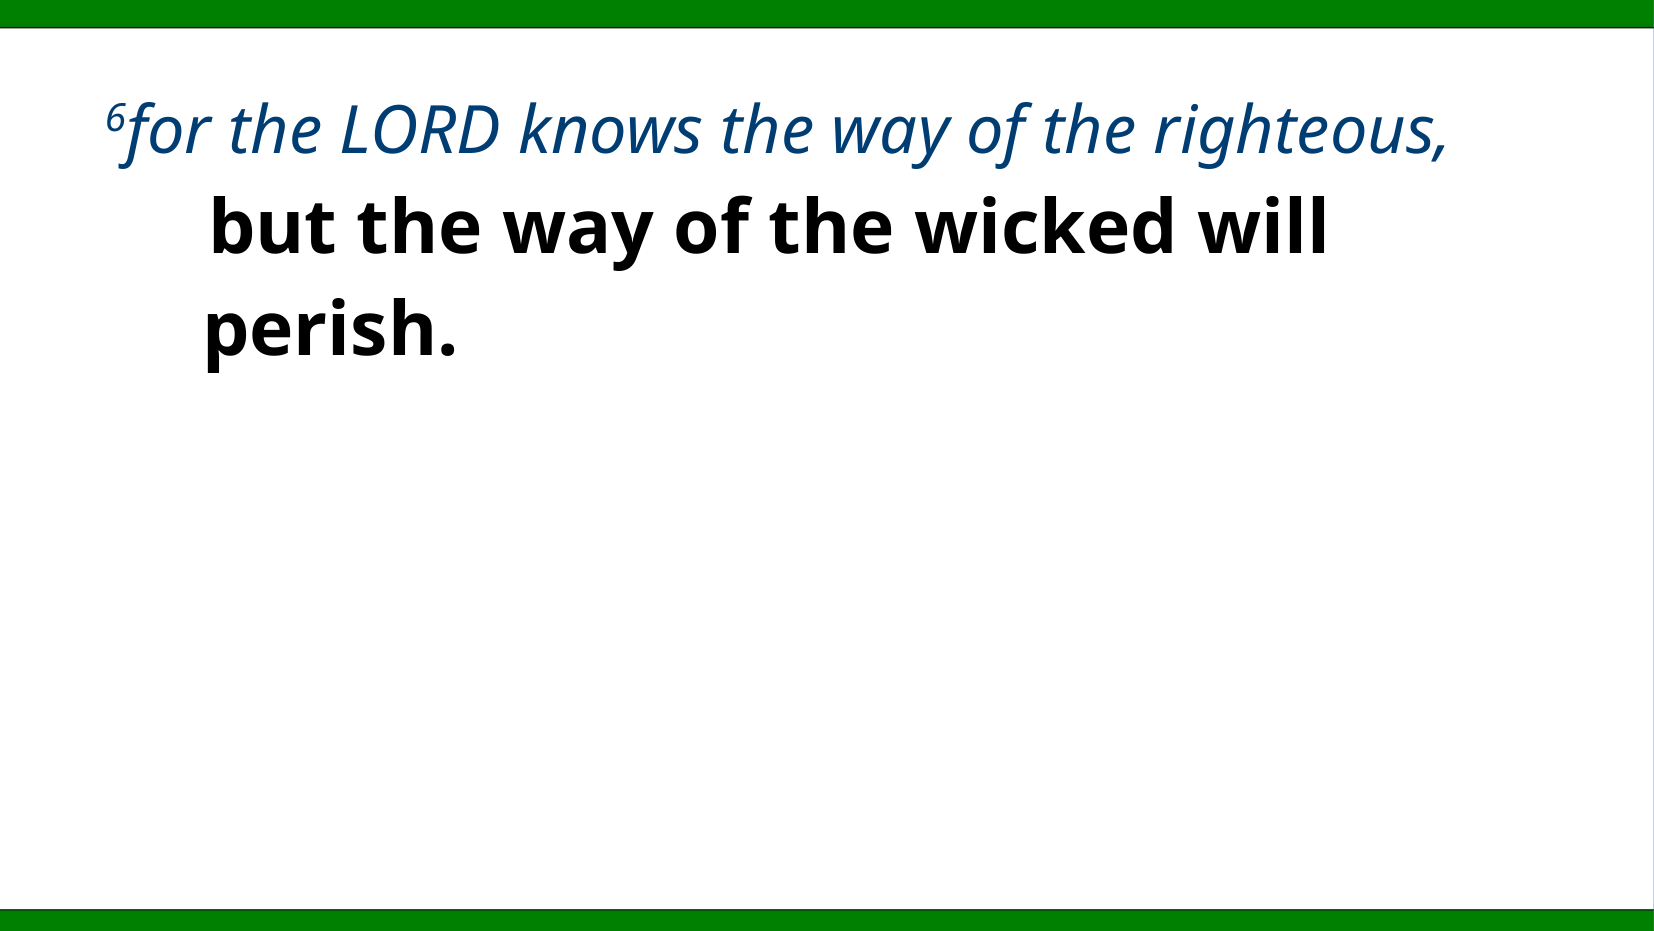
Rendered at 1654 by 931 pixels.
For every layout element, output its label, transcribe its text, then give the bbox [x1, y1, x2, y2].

text_box 6for the LORD knows the way of the righteous, but the way of the wicked will perish. [90, 75, 1536, 379]
picture [0, 0, 1654, 931]
